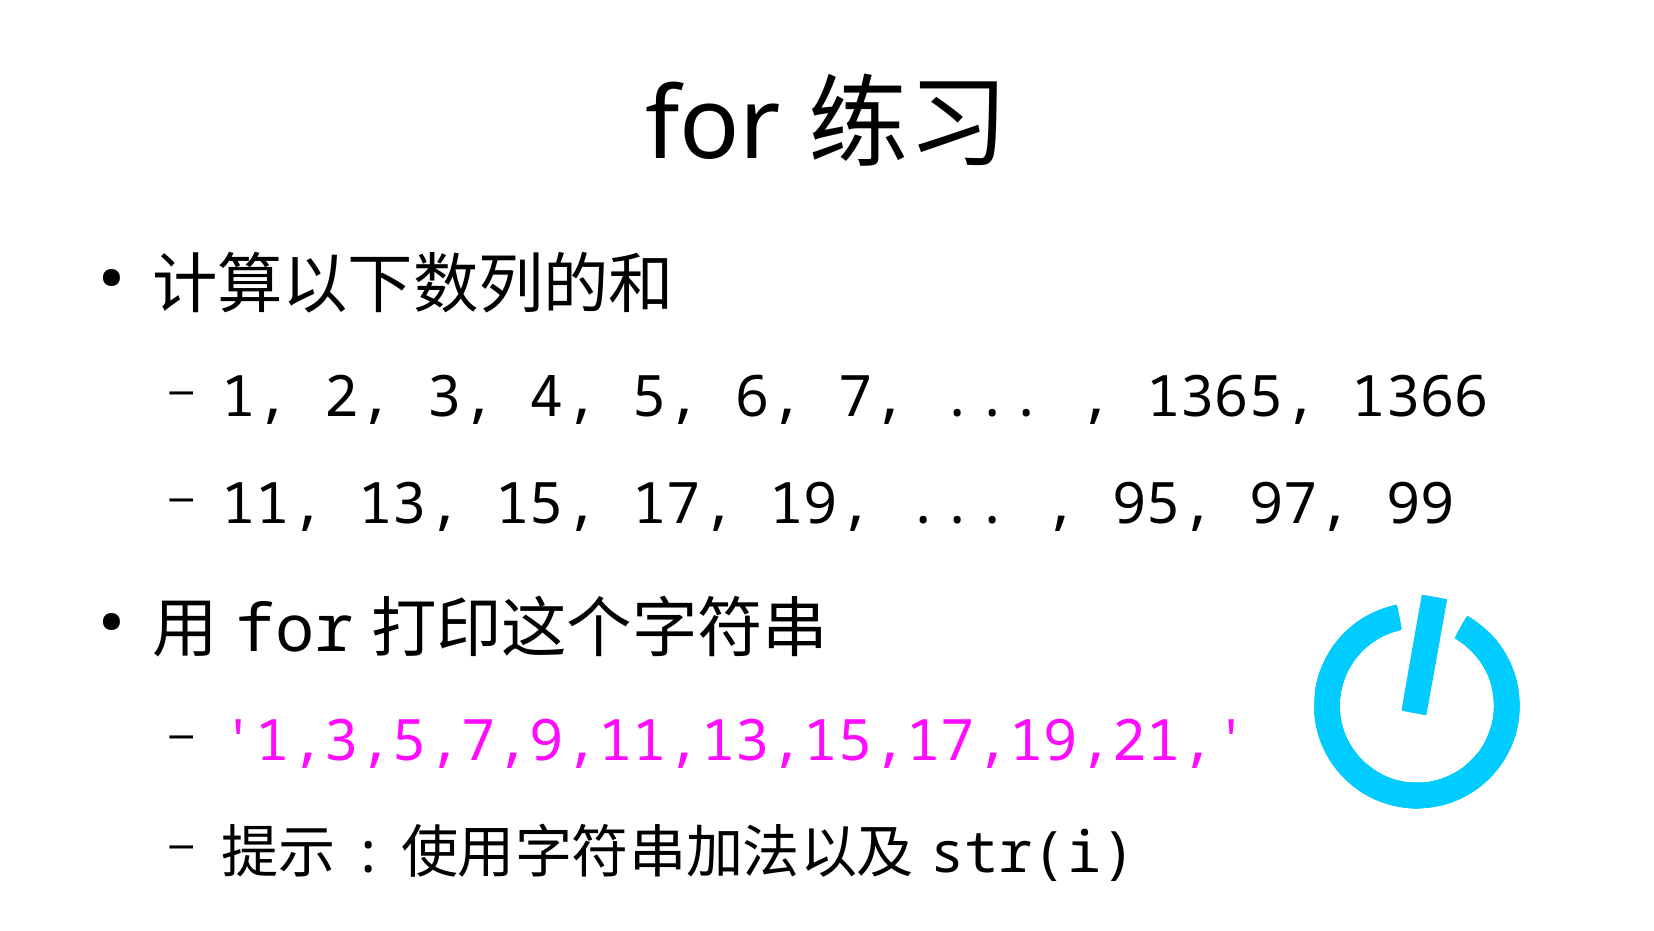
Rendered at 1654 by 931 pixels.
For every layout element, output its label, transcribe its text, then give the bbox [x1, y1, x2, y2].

title for练习 [82, 37, 1571, 193]
list 计算以下数列的和 1, 2, 3, 4, 5, 6, 7, ... , 1365, 1366 11, 13, 15, 17, 19, ... , 95, 97, 99 用for打印这个字符串 '1,3,5,7,9,11,13,15,17,19,21,' 提示:使用字符串加法以及str(i) [82, 217, 1571, 898]
